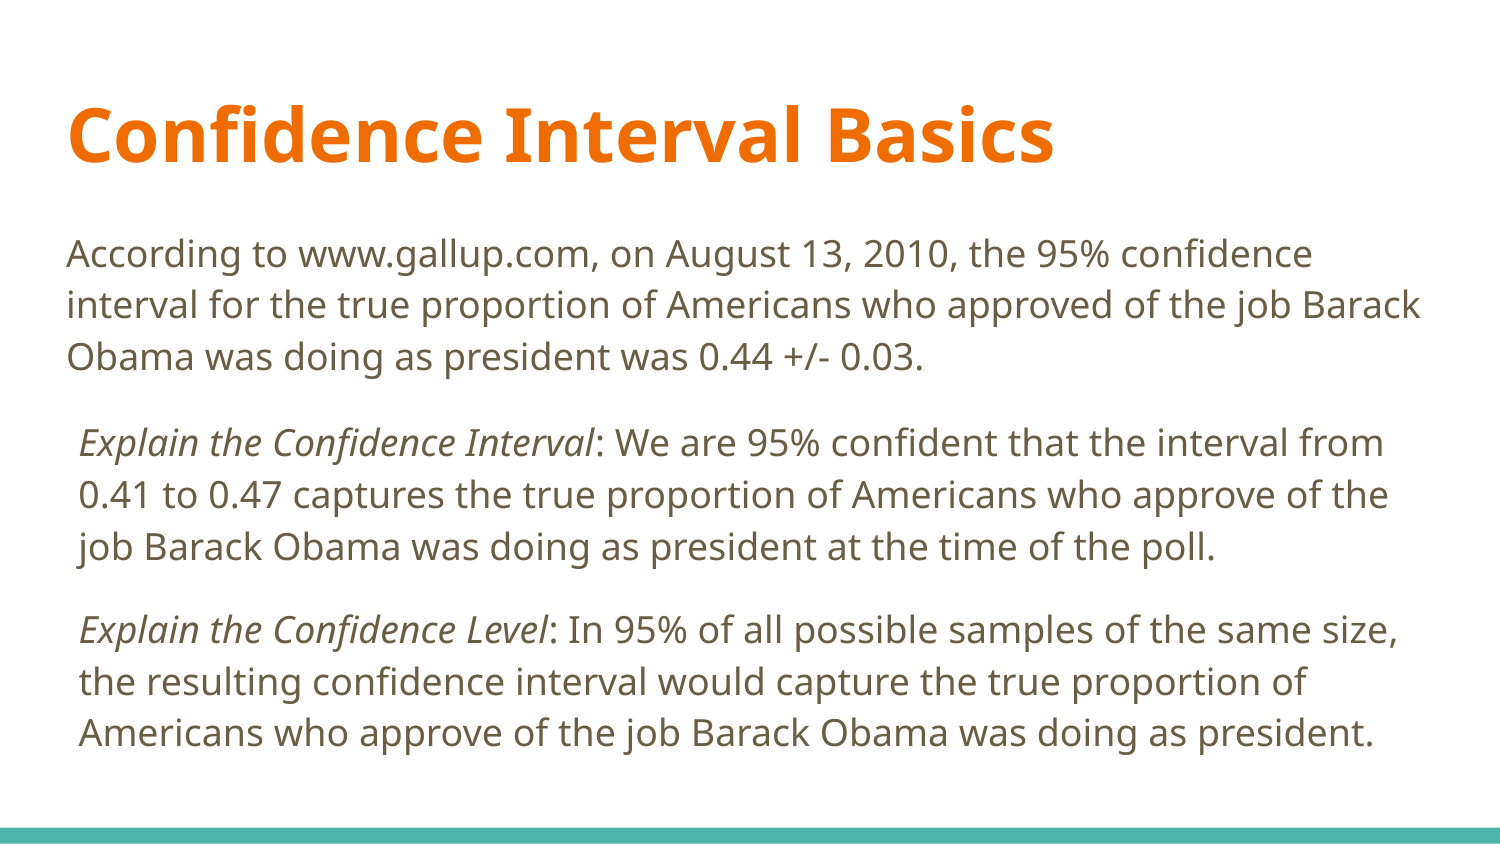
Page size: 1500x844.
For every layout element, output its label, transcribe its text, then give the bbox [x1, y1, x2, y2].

text_box Explain the Confidence Level: In 95% of all possible samples of the same size, the resulting confidence interval would capture the true proportion of Americans who approve of the job Barack Obama was doing as president. [63, 584, 1449, 820]
text_box Explain the Confidence Interval: We are 95% confident that the interval from 0.41 to 0.47 captures the true proportion of Americans who approve of the job Barack Obama was doing as president at the time of the poll. [63, 397, 1437, 584]
list According to www.gallup.com, on August 13, 2010, the 95% confidence interval for the true proportion of Americans who approved of the job Barack Obama was doing as president was 0.44 +/- 0.03. [51, 207, 1449, 380]
title Confidence Interval Basics [51, 72, 1449, 189]
